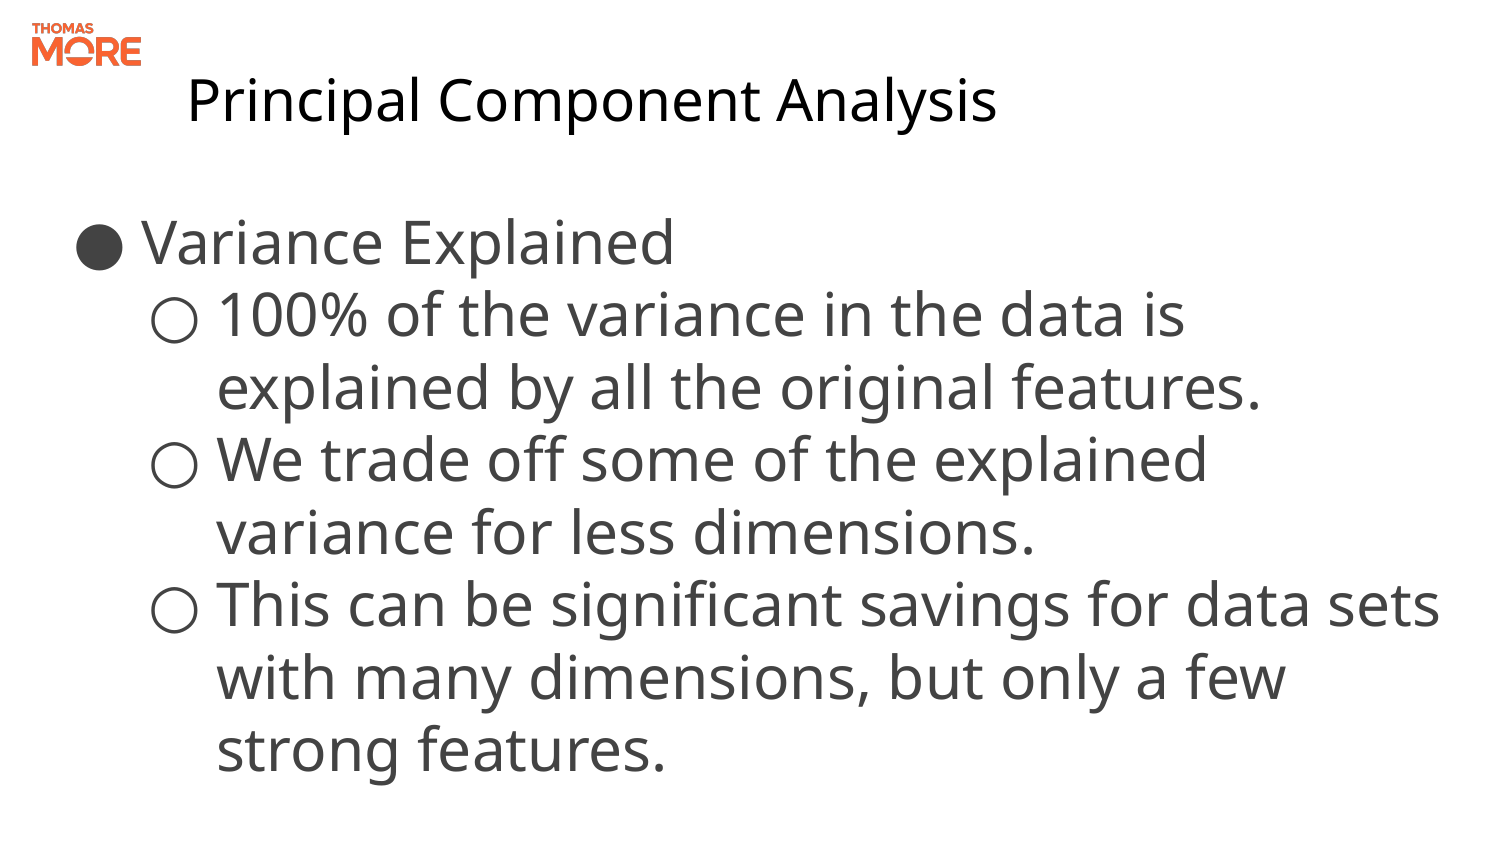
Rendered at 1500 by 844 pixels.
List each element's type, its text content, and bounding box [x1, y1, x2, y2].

list Variance Explained 100% of the variance in the data is explained by all the original features. We trade off some of the explained variance for less dimensions. This can be significant savings for data sets with many dimensions, but only a few strong features. [51, 189, 1476, 750]
title Principal Component Analysis [171, 48, 1449, 143]
picture [22, 13, 151, 76]
